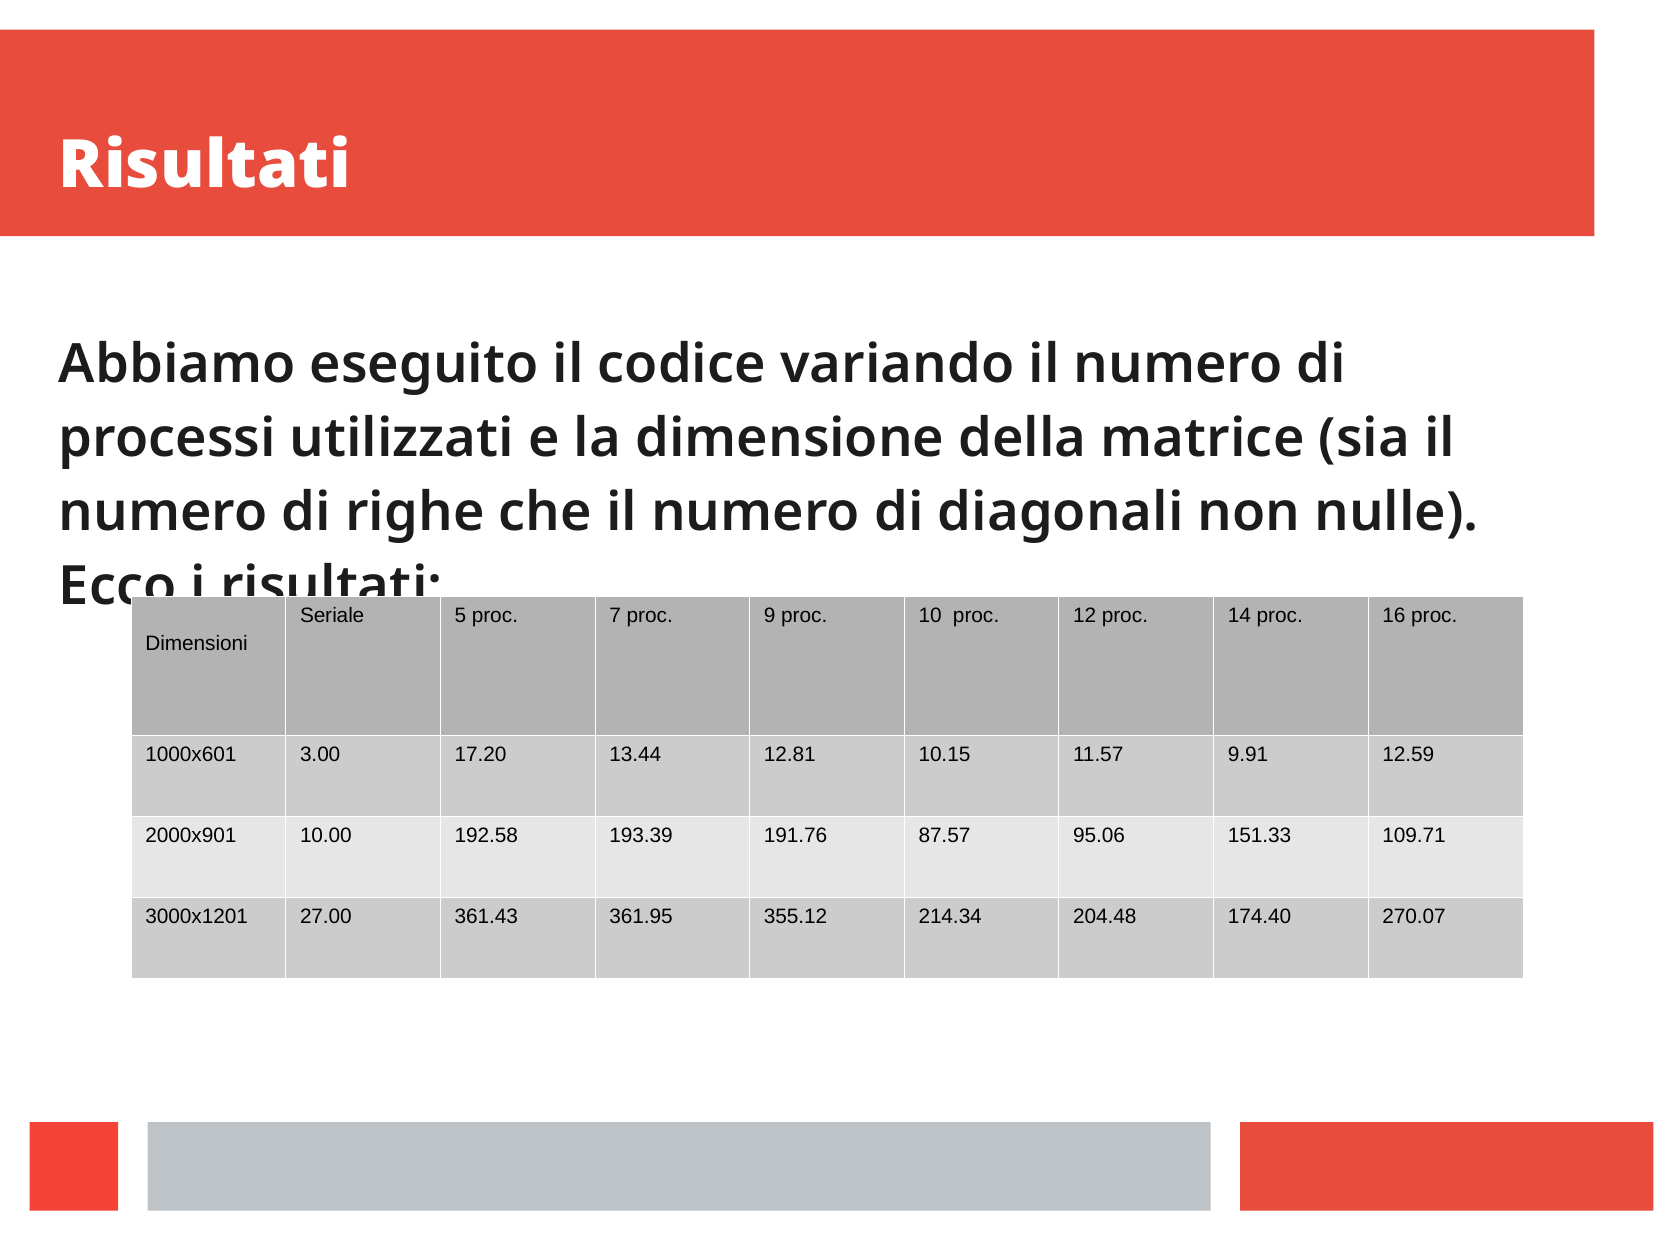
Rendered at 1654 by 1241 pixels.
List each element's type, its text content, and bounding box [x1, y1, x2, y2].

table_cell 1000x601 [132, 736, 285, 816]
table_header 14 proc. [1214, 597, 1368, 735]
title Risultati [59, 59, 1595, 207]
table_cell 193.39 [596, 817, 749, 897]
table_cell 12.81 [750, 736, 904, 816]
table_cell 151.33 [1214, 817, 1368, 897]
table_cell 191.76 [750, 817, 904, 897]
table_header 5 proc. [441, 597, 595, 735]
table_cell 17.20 [441, 736, 595, 816]
table_cell 109.71 [1369, 817, 1523, 897]
table_cell 361.43 [441, 898, 595, 978]
table_cell 270.07 [1369, 898, 1523, 978]
table_header 9 proc. [750, 597, 904, 735]
table_cell 12.59 [1369, 736, 1523, 816]
table_cell 3.00 [286, 736, 440, 816]
table_header 10 proc. [905, 597, 1058, 735]
table_cell 9.91 [1214, 736, 1368, 816]
table_cell 87.57 [905, 817, 1058, 897]
table_cell 11.57 [1059, 736, 1213, 816]
table_cell 3000x1201 [132, 898, 285, 978]
table_cell 10.15 [905, 736, 1058, 816]
table_header Dimensioni [132, 597, 285, 735]
table_cell 214.34 [905, 898, 1058, 978]
table_cell 13.44 [596, 736, 749, 816]
table_header Seriale [286, 597, 440, 735]
table_header 12 proc. [1059, 597, 1213, 735]
table_cell 95.06 [1059, 817, 1213, 897]
table_header 16 proc. [1369, 597, 1523, 735]
table_cell 10.00 [286, 817, 440, 897]
table_cell 2000x901 [132, 817, 285, 897]
list Abbiamo eseguito il codice variando il numero di processi utilizzati e la dimensione della matrice (sia il numero di righe che il numero di diagonali non nulle). Ecco i risultati: [59, 324, 1565, 1093]
table_cell 355.12 [750, 898, 904, 978]
table_cell 361.95 [596, 898, 749, 978]
table_cell 204.48 [1059, 898, 1213, 978]
table_header 7 proc. [596, 597, 749, 735]
table_cell 192.58 [441, 817, 595, 897]
table_cell 174.40 [1214, 898, 1368, 978]
table_cell 27.00 [286, 898, 440, 978]
